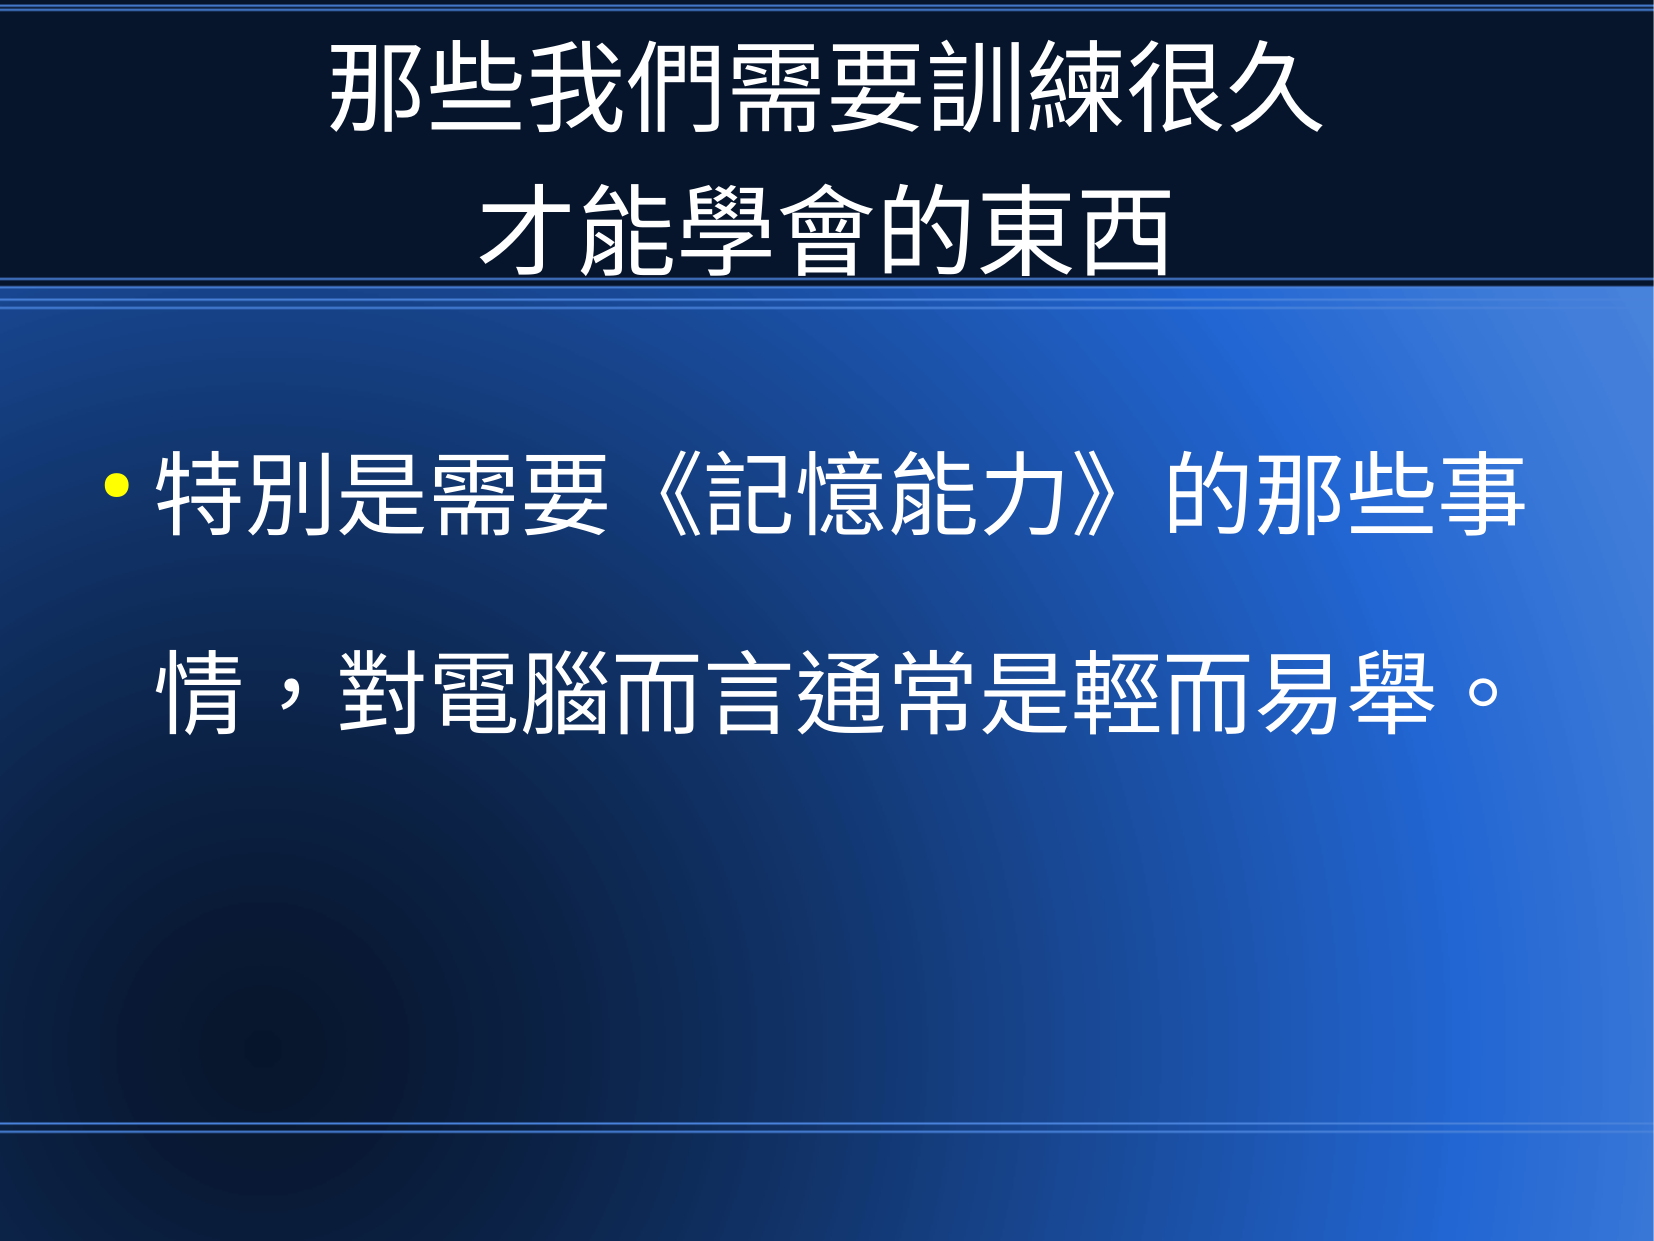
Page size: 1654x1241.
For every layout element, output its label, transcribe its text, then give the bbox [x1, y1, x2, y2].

picture [0, 0, 1654, 1241]
list 特別是需要《記憶能力》的那些事情，對電腦而言通常是輕而易舉。 [82, 355, 1571, 1241]
title 那些我們需要訓練很久 才能學會的東西 [82, 32, 1571, 274]
